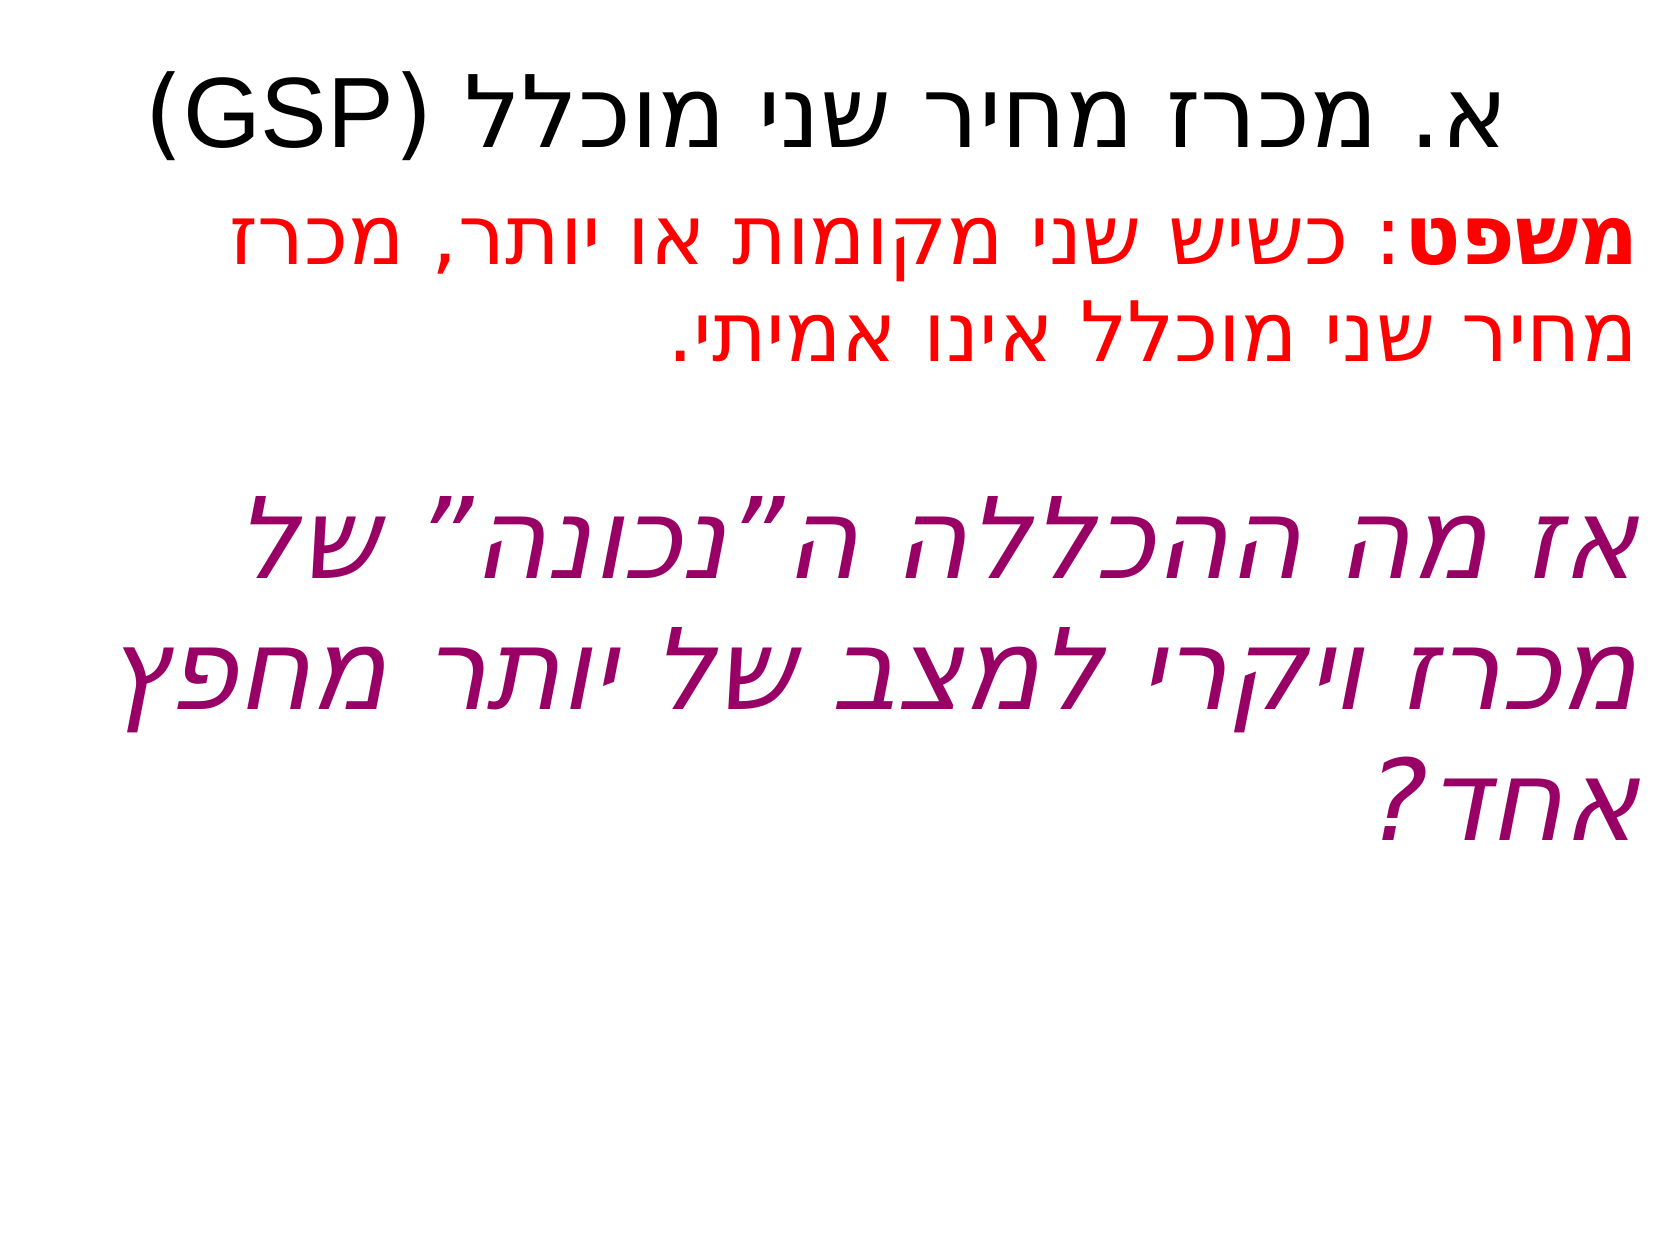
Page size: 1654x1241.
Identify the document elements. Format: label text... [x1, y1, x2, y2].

title א. מכרז מחיר שני מוכלל (GSP) [0, 45, 1654, 181]
text_box משפט: כשיש שני מקומות או יותר, מכרז מחיר שני מוכלל אינו אמיתי. אז מה ההכללה ה”נכונה” של מכרז ויקרי למצב של יותר מחפץ אחד? [30, 180, 1654, 1241]
